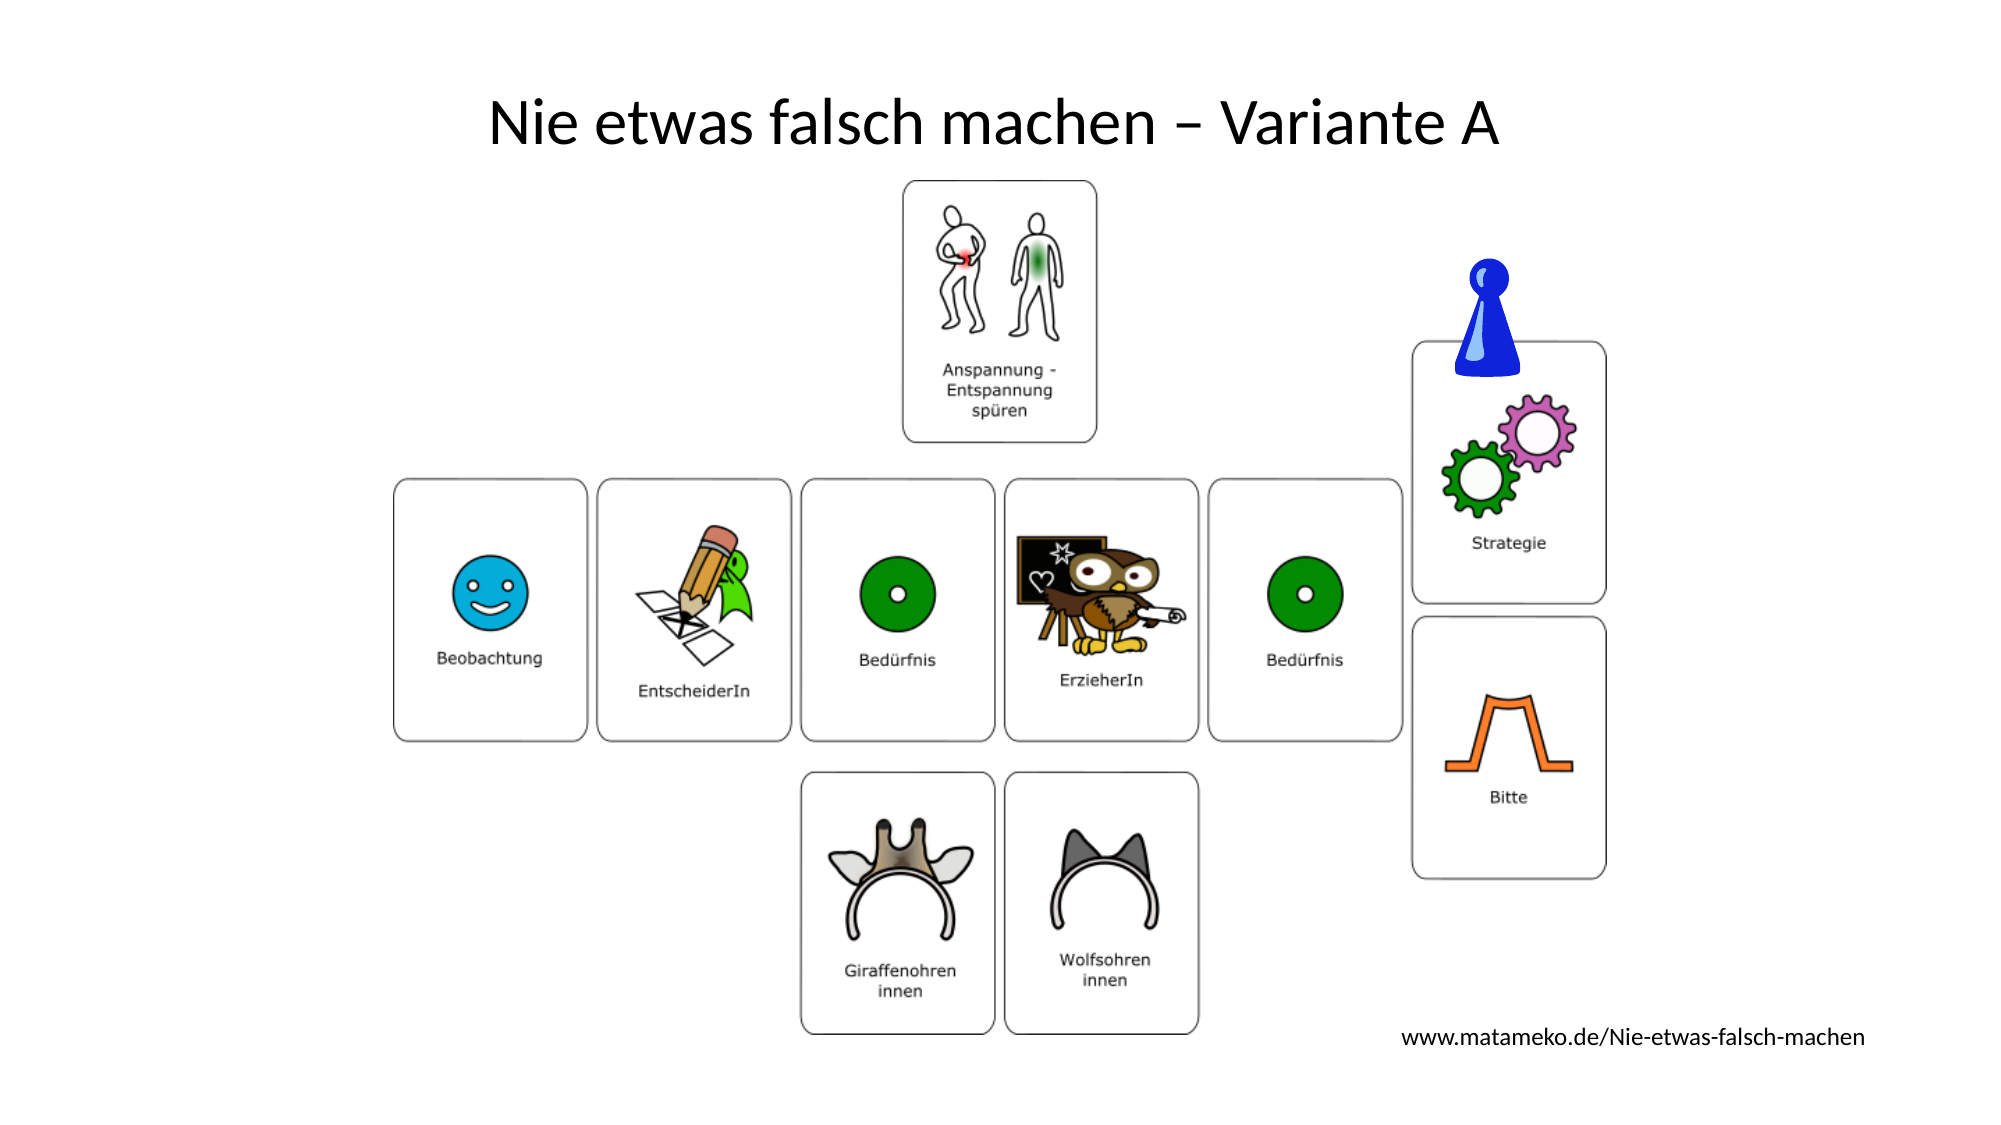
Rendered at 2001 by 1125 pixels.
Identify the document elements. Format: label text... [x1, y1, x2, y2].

text_box Nie etwas falsch machen – Variante A [473, 70, 1527, 167]
text_box [1455, 258, 1521, 377]
picture [393, 180, 1607, 1035]
text_box www.matameko.de/Nie-etwas-falsch-machen [1386, 1013, 1882, 1058]
